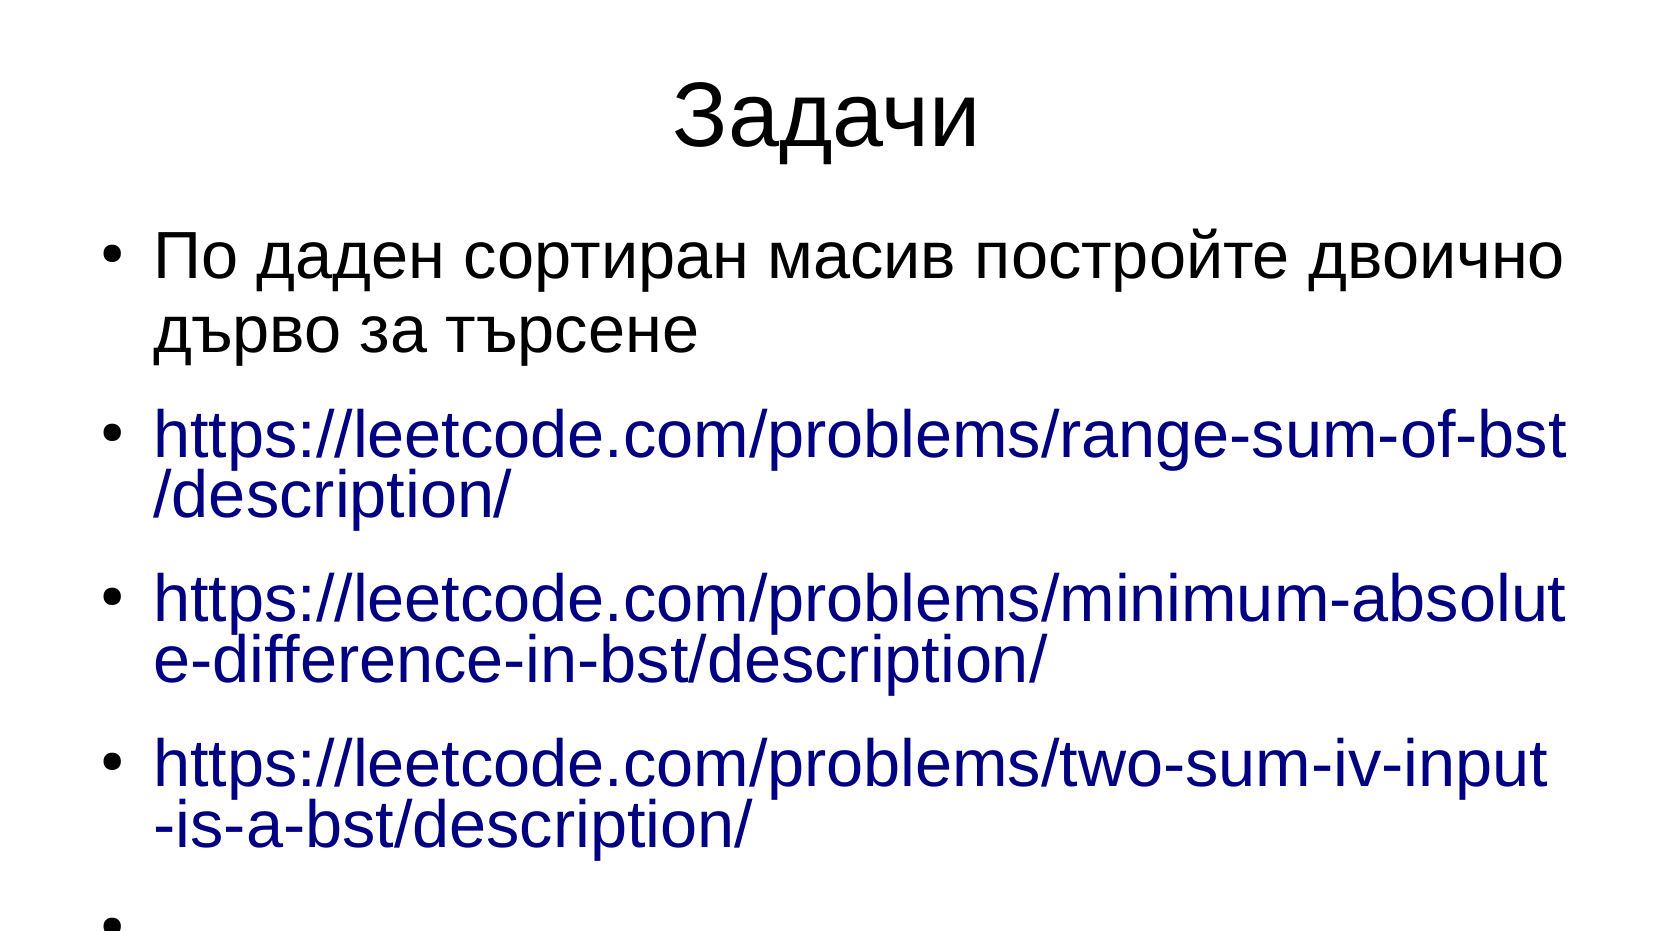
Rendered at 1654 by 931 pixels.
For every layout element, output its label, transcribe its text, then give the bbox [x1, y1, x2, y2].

title Задачи [82, 37, 1571, 193]
list По даден сортиран масив постройте двоично дърво за търсене https://leetcode.com/problems/range-sum-of-bst/description/ https://leetcode.com/problems/minimum-absolute-difference-in-bst/description/ https://leetcode.com/problems/two-sum-iv-input-is-a-bst/description/ [82, 217, 1571, 758]
